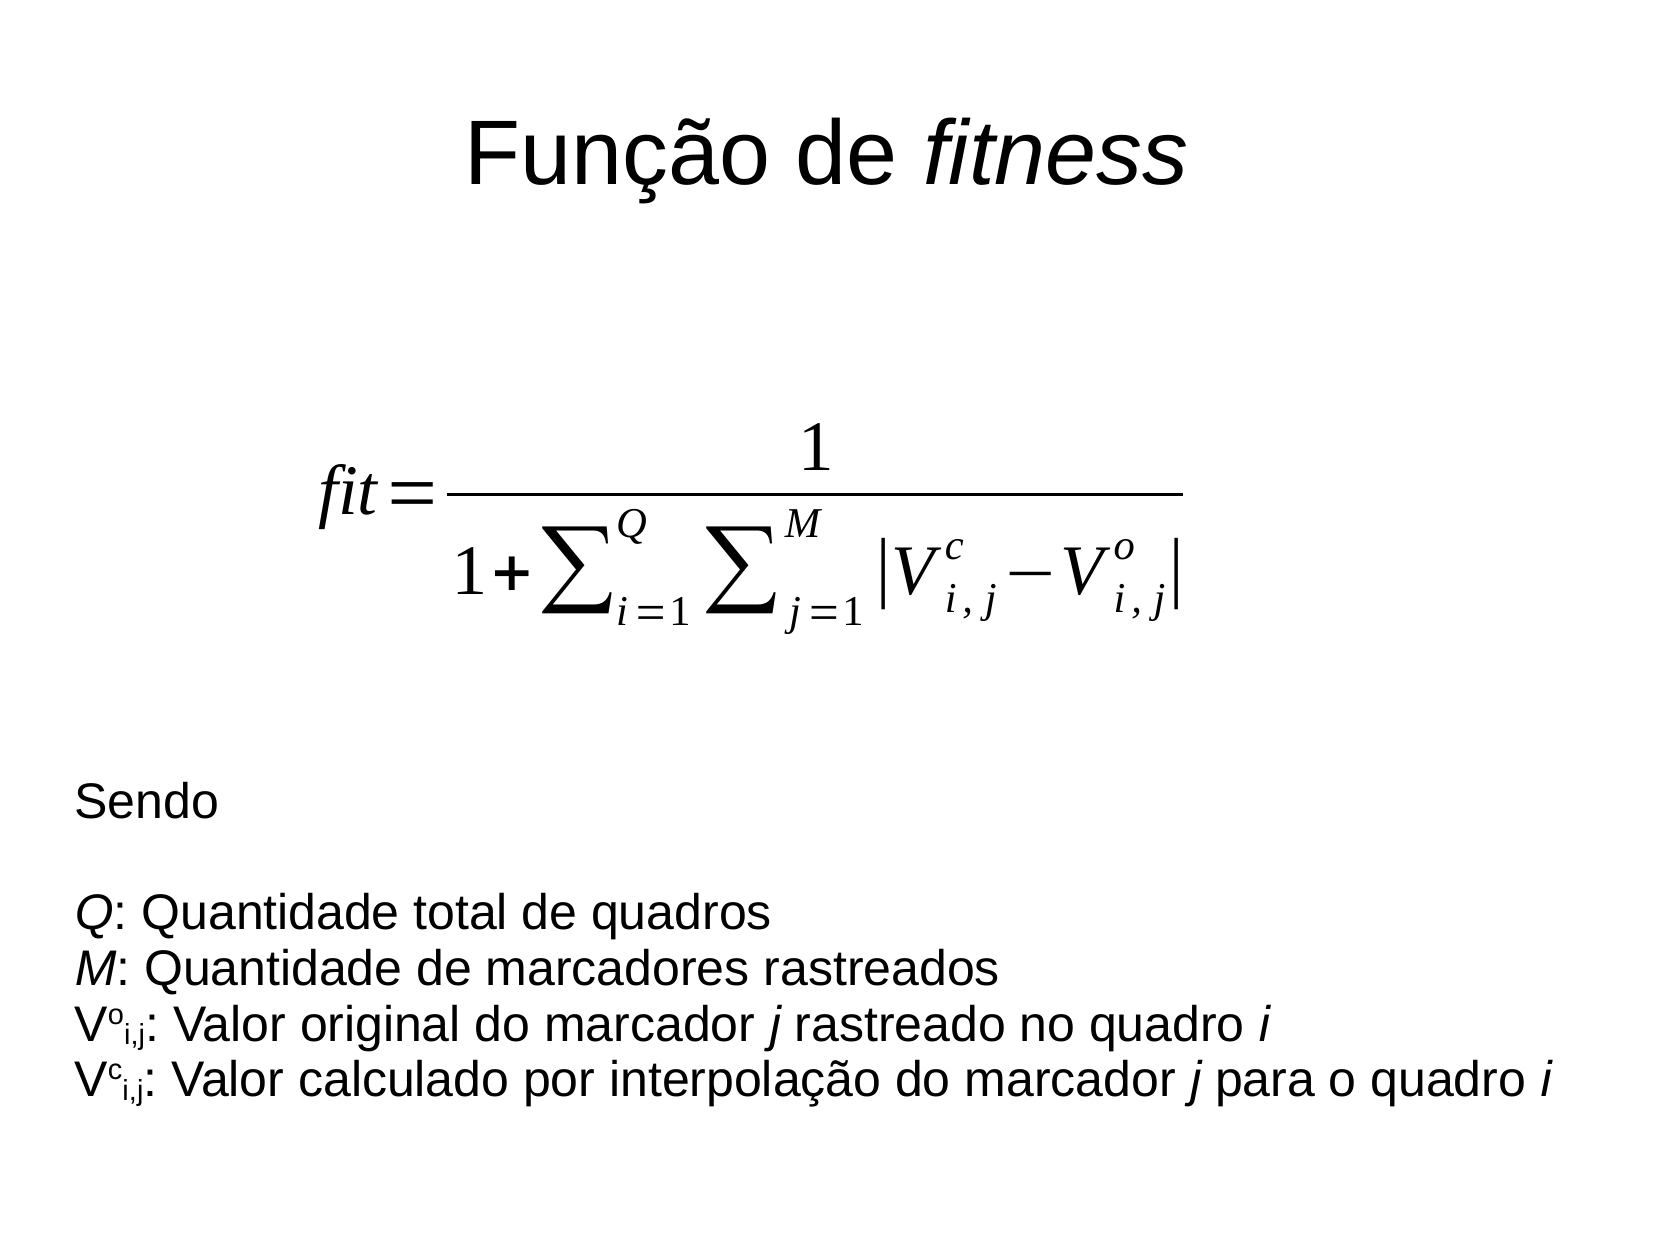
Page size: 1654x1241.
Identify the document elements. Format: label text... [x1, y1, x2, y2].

text_box Sendo Q: Quantidade total de quadros M: Quantidade de marcadores rastreados Voi,j: Valor original do marcador j rastreado no quadro i Vci,j: Valor calculado por interpolação do marcador j para o quadro i [60, 765, 1621, 1155]
chart [300, 408, 1207, 634]
title Função de fitness [82, 49, 1571, 257]
